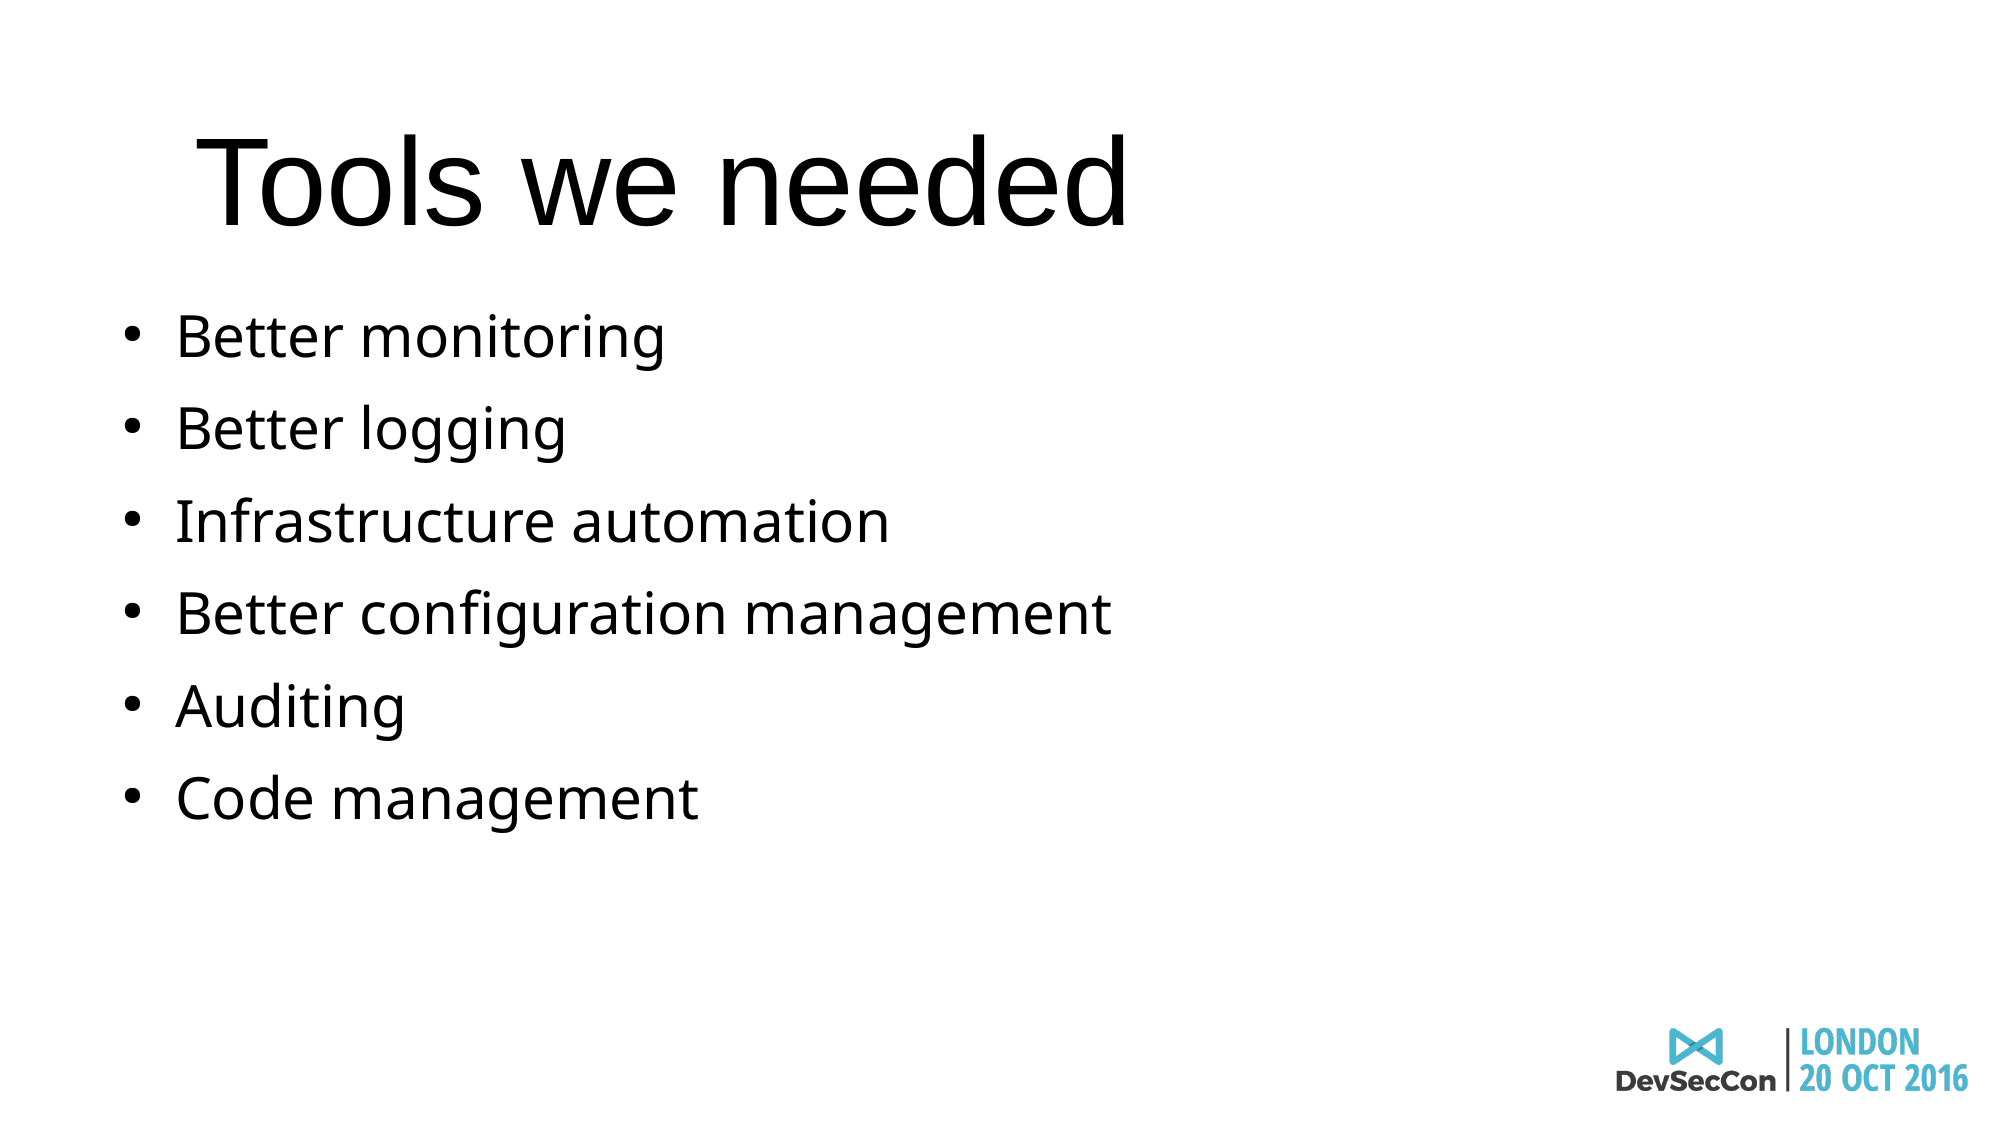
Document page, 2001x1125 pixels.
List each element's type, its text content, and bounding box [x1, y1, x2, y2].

text_box Tools we needed [180, 104, 1148, 260]
title [89, 59, 1910, 278]
list Better monitoring Better logging Infrastructure automation Better configuration management Auditing Code management [89, 299, 1910, 1014]
picture [1609, 1014, 1979, 1105]
